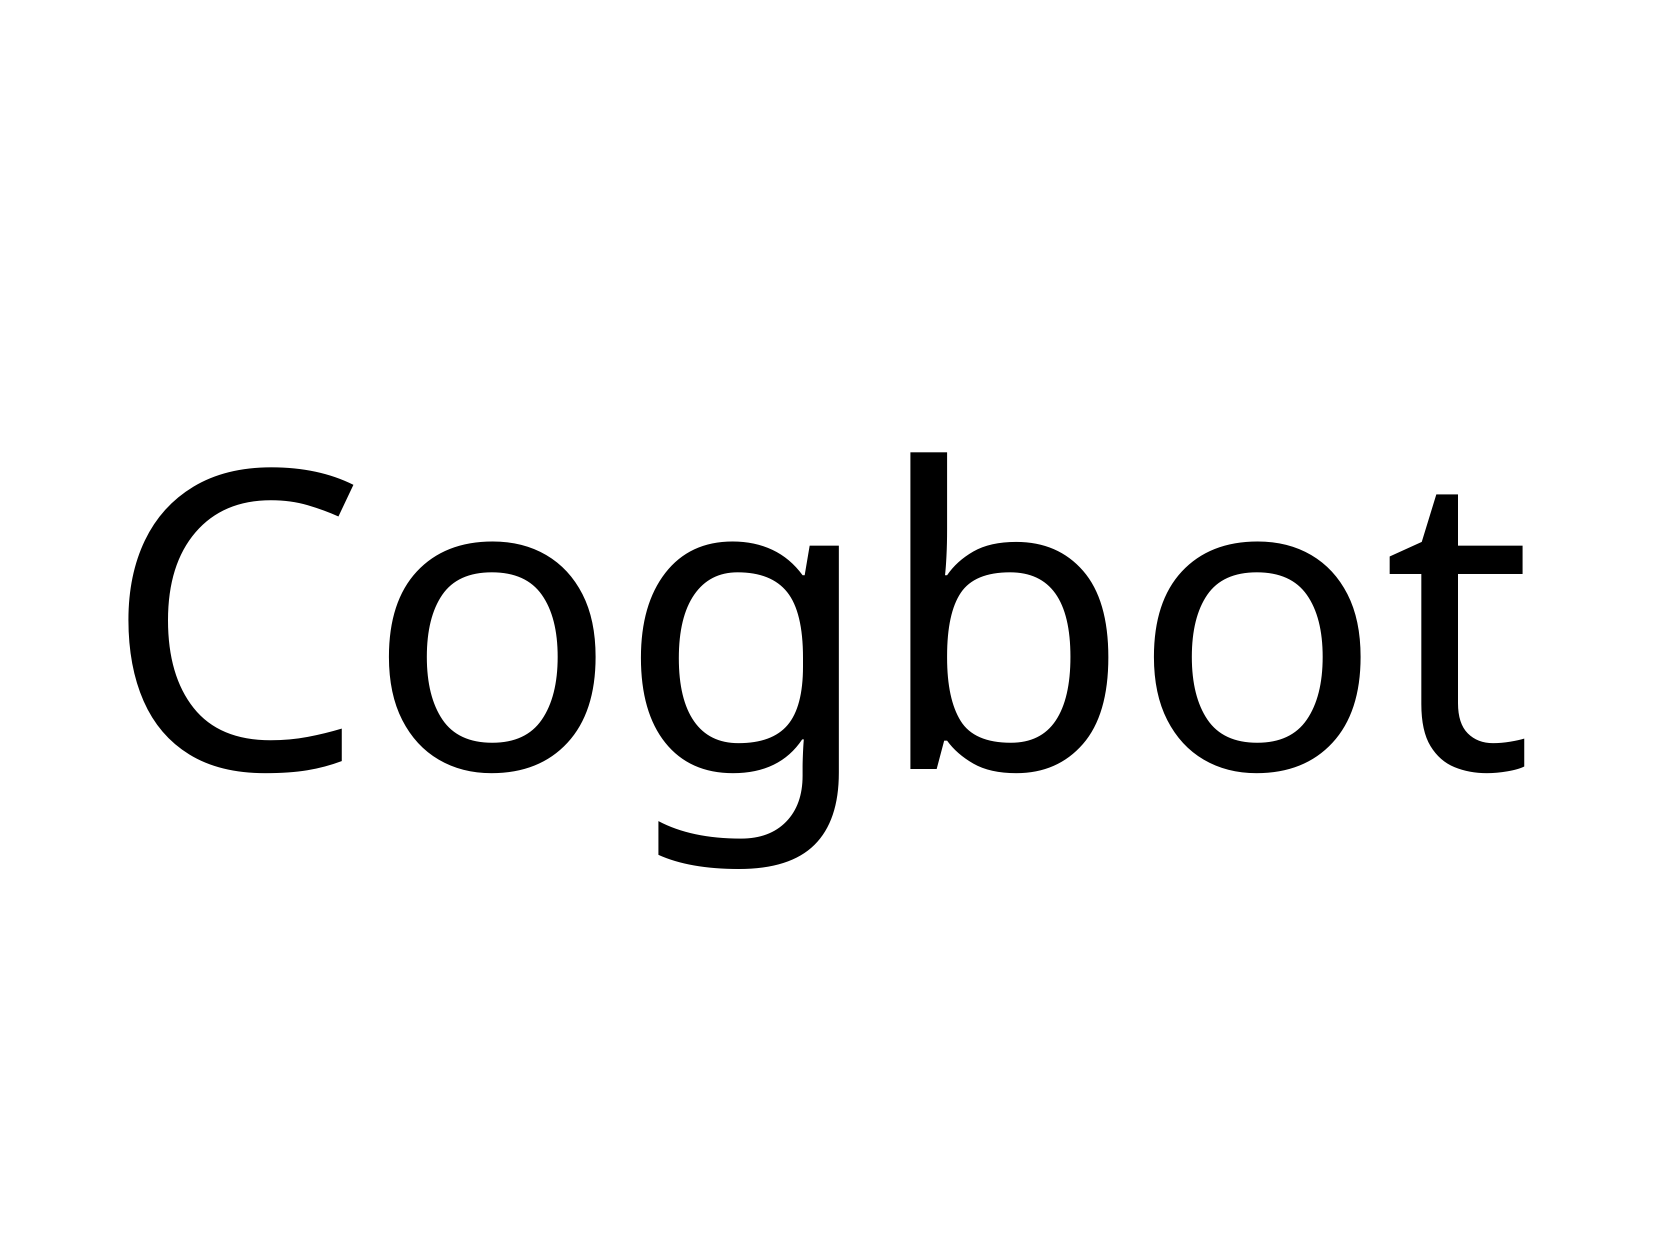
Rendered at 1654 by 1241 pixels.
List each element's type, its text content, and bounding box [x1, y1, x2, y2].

title Cogbot [75, 317, 1564, 899]
